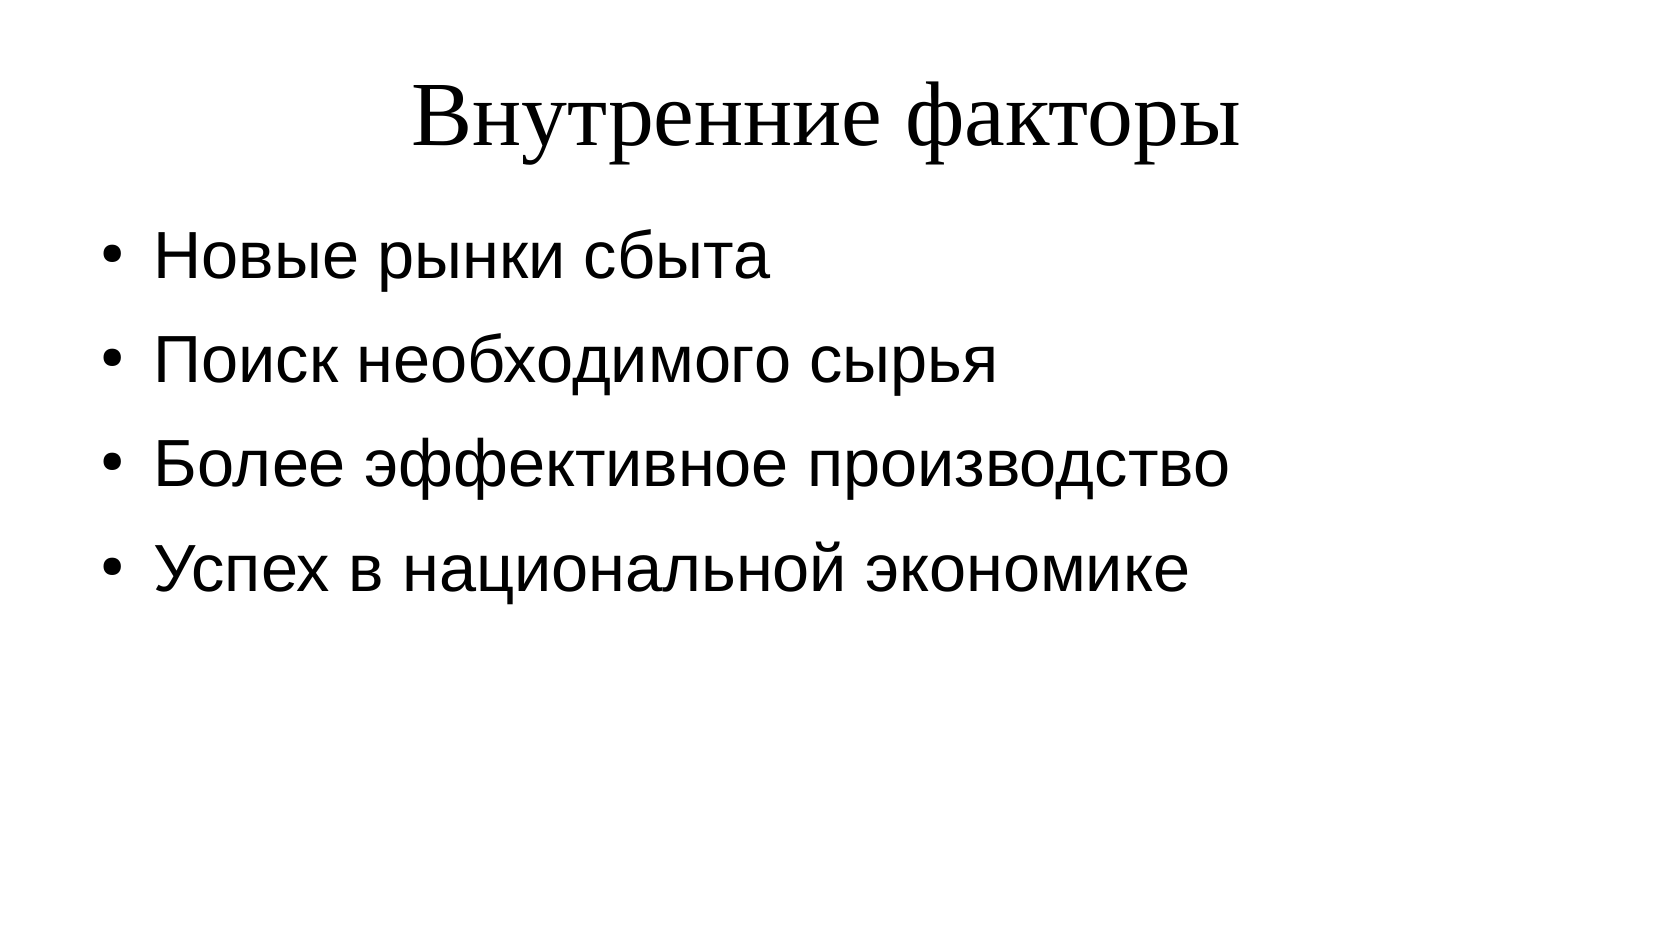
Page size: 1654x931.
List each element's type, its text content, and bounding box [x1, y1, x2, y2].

text_box [82, 217, 1571, 758]
title Внутренние факторы [82, 37, 1571, 193]
